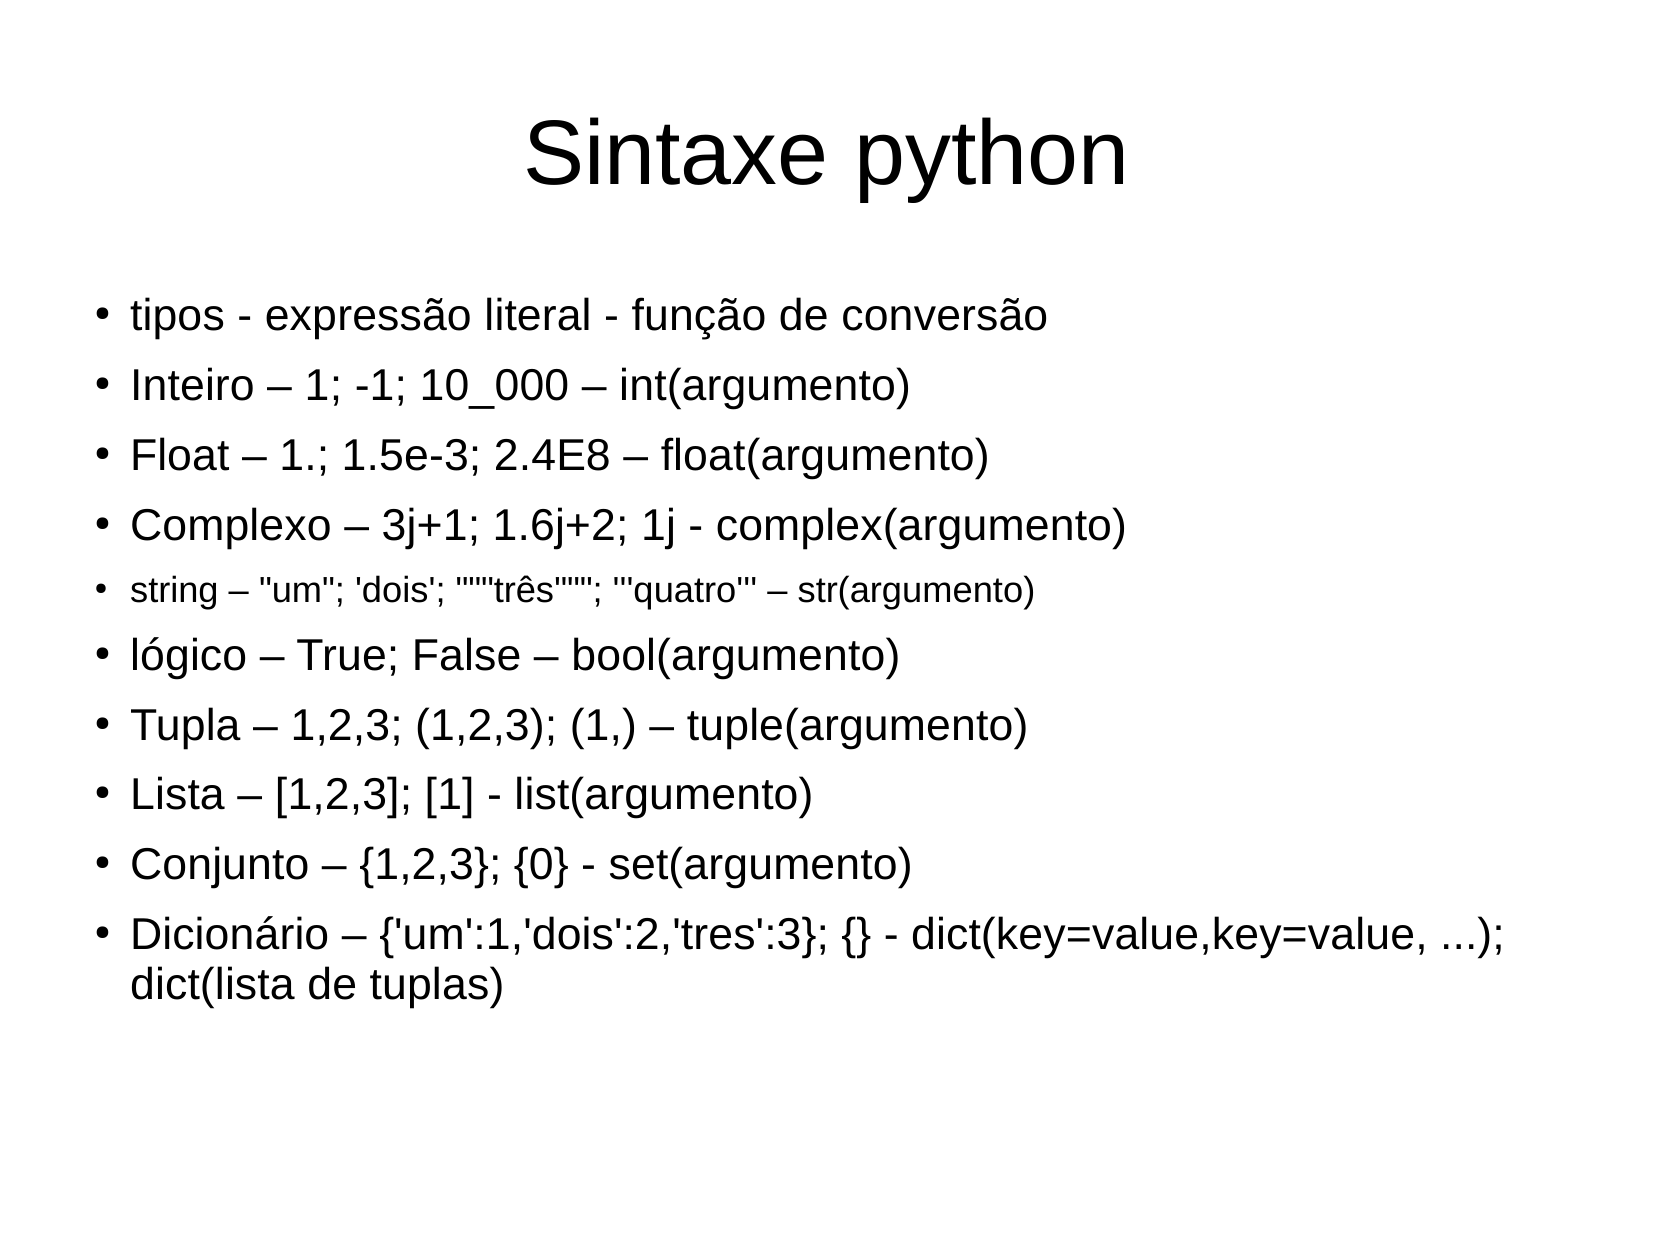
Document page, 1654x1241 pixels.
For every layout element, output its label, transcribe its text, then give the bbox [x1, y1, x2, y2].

title Sintaxe python [82, 49, 1571, 257]
list tipos - expressão literal - função de conversão Inteiro – 1; -1; 10_000 – int(argumento) Float – 1.; 1.5e-3; 2.4E8 – float(argumento) Complexo – 3j+1; 1.6j+2; 1j - complex(argumento) string – "um"; 'dois'; """três"""; '''quatro''' – str(argumento) lógico – True; False – bool(argumento) Tupla – 1,2,3; (1,2,3); (1,) – tuple(argumento) Lista – [1,2,3]; [1] - list(argumento) Conjunto – {1,2,3}; {0} - set(argumento) Dicionário – {'um':1,'dois':2,'tres':3}; {} - dict(key=value,key=value, ...); dict(lista de tuplas) [82, 290, 1571, 1010]
